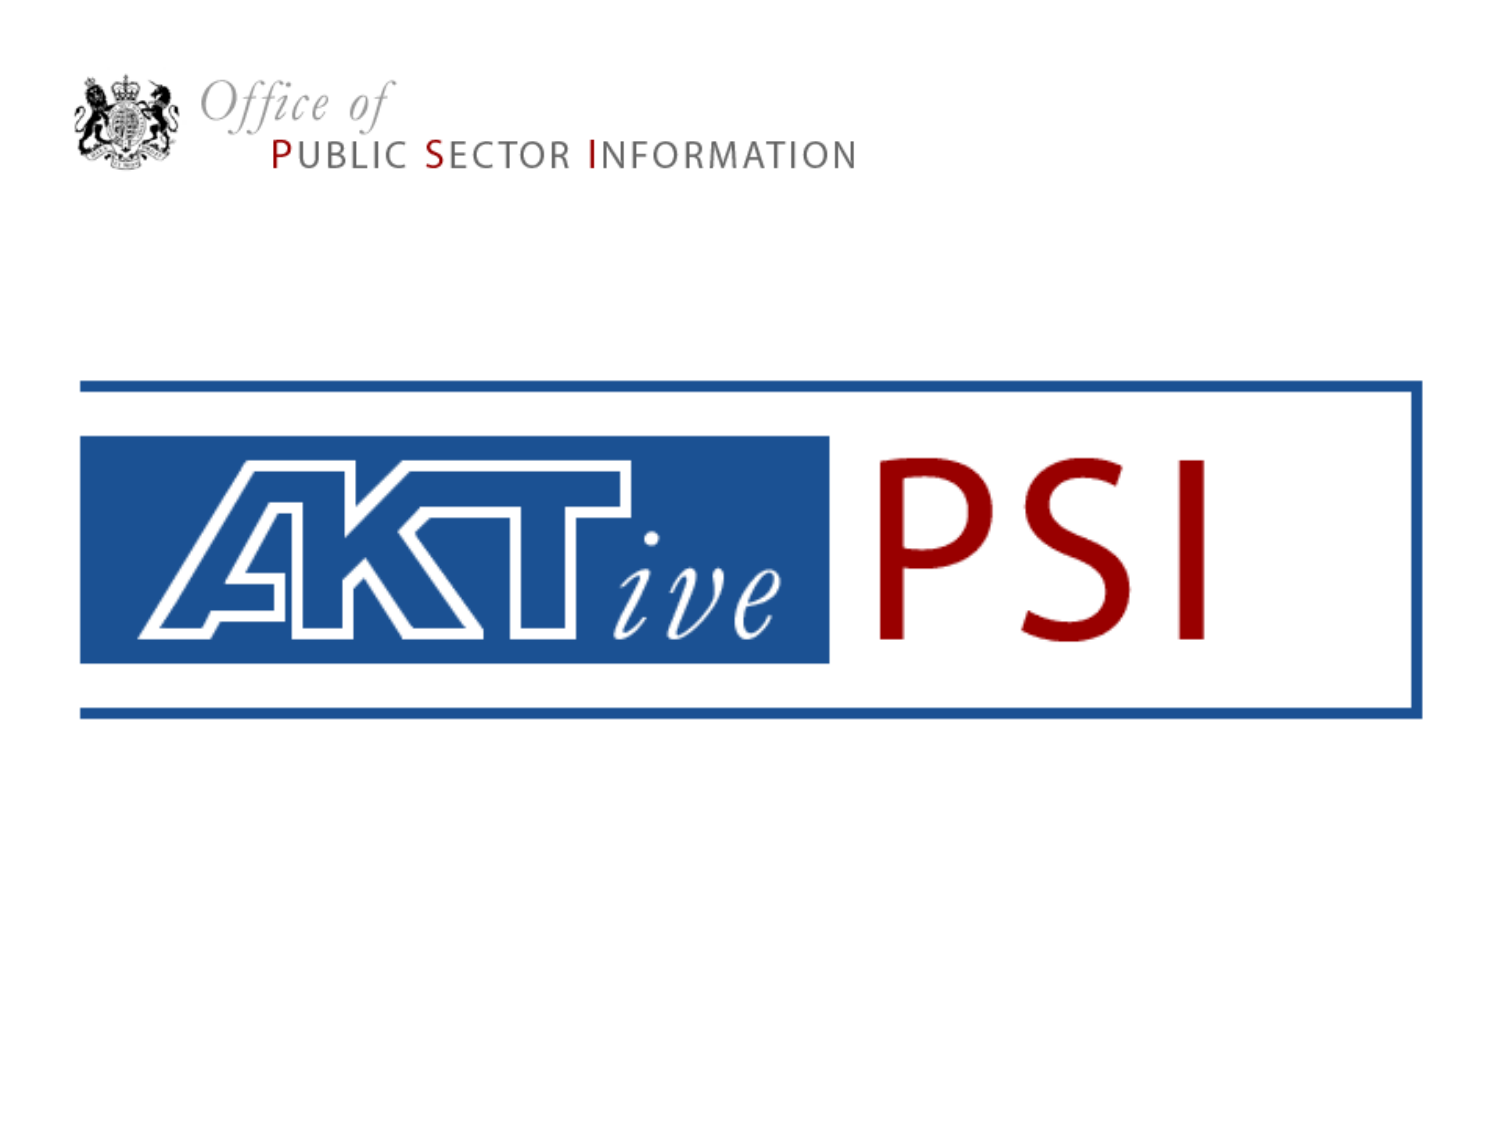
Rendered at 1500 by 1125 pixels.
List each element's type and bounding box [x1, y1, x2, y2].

picture [64, 66, 865, 181]
picture [64, 361, 1447, 729]
